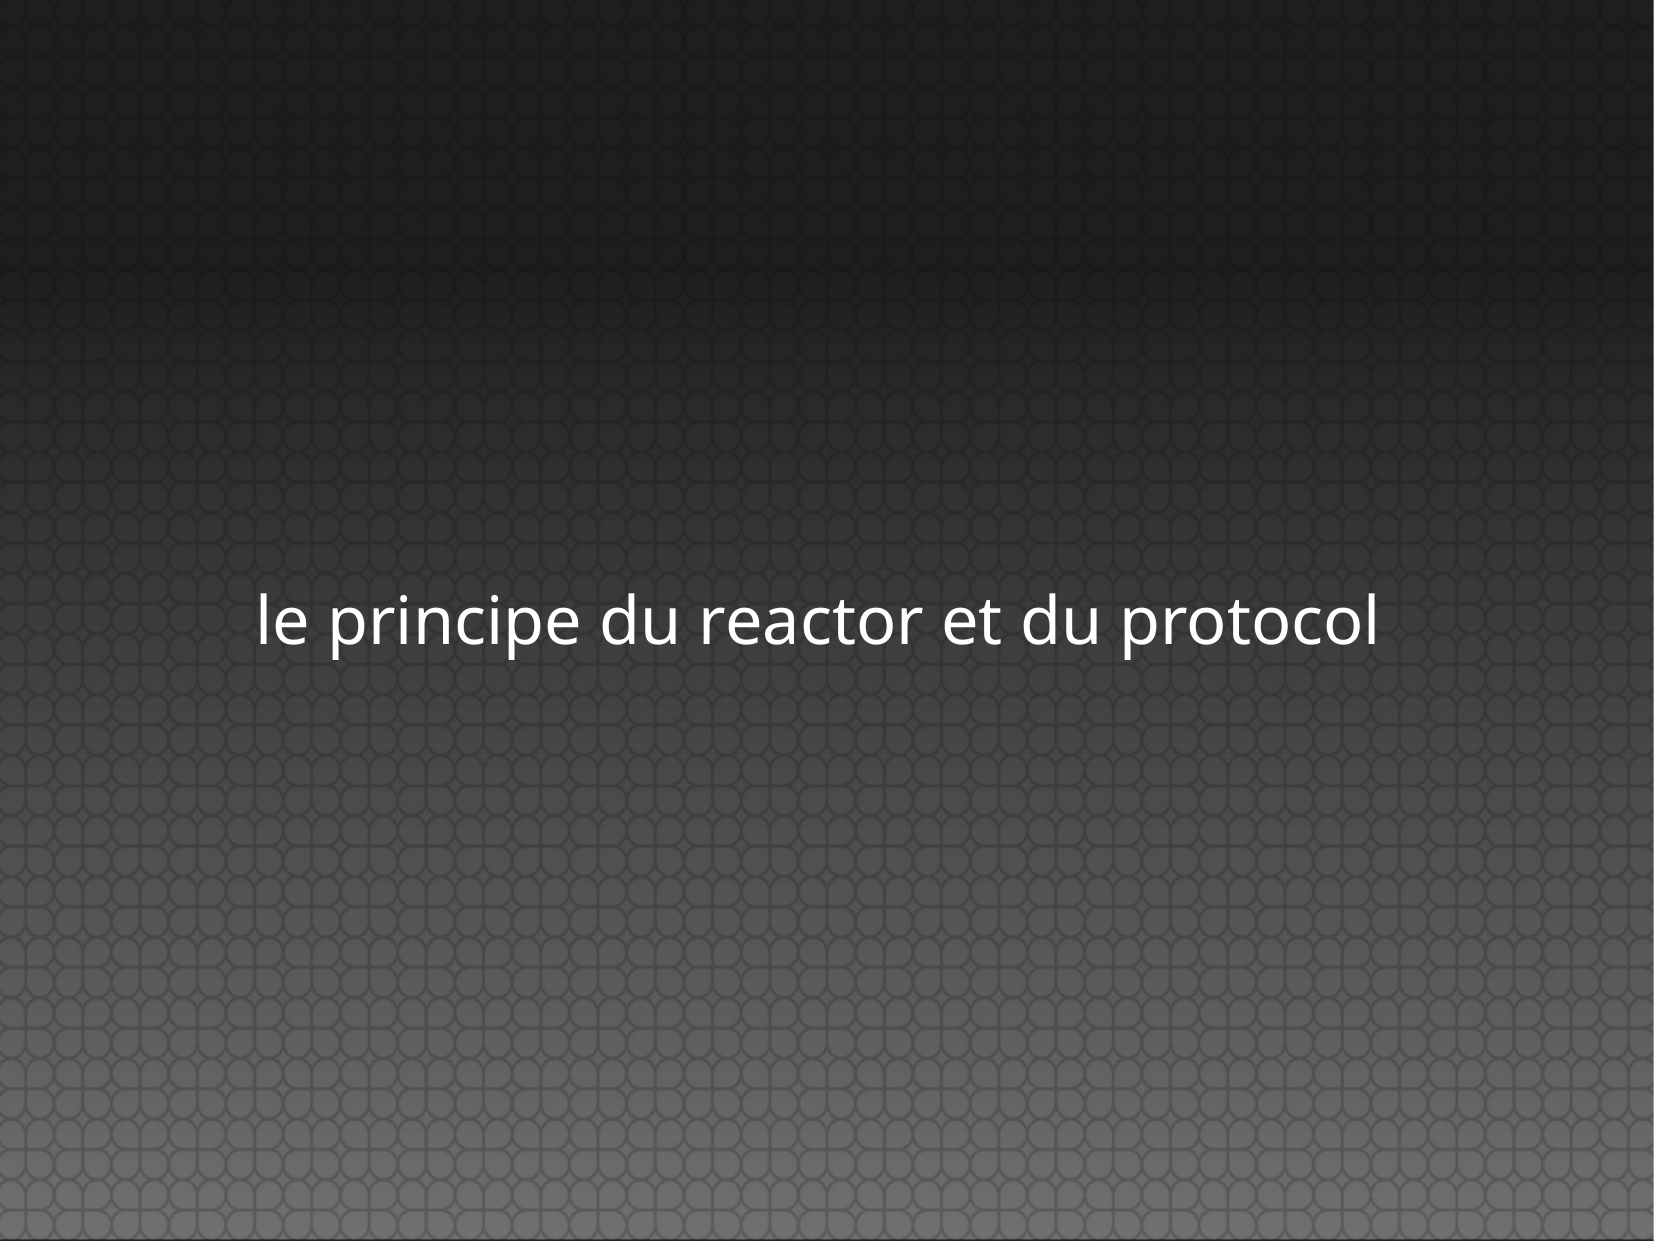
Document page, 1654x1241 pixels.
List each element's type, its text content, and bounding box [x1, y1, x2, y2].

picture [0, 0, 1654, 1241]
title le principe du reactor et du protocol [75, 525, 1564, 713]
